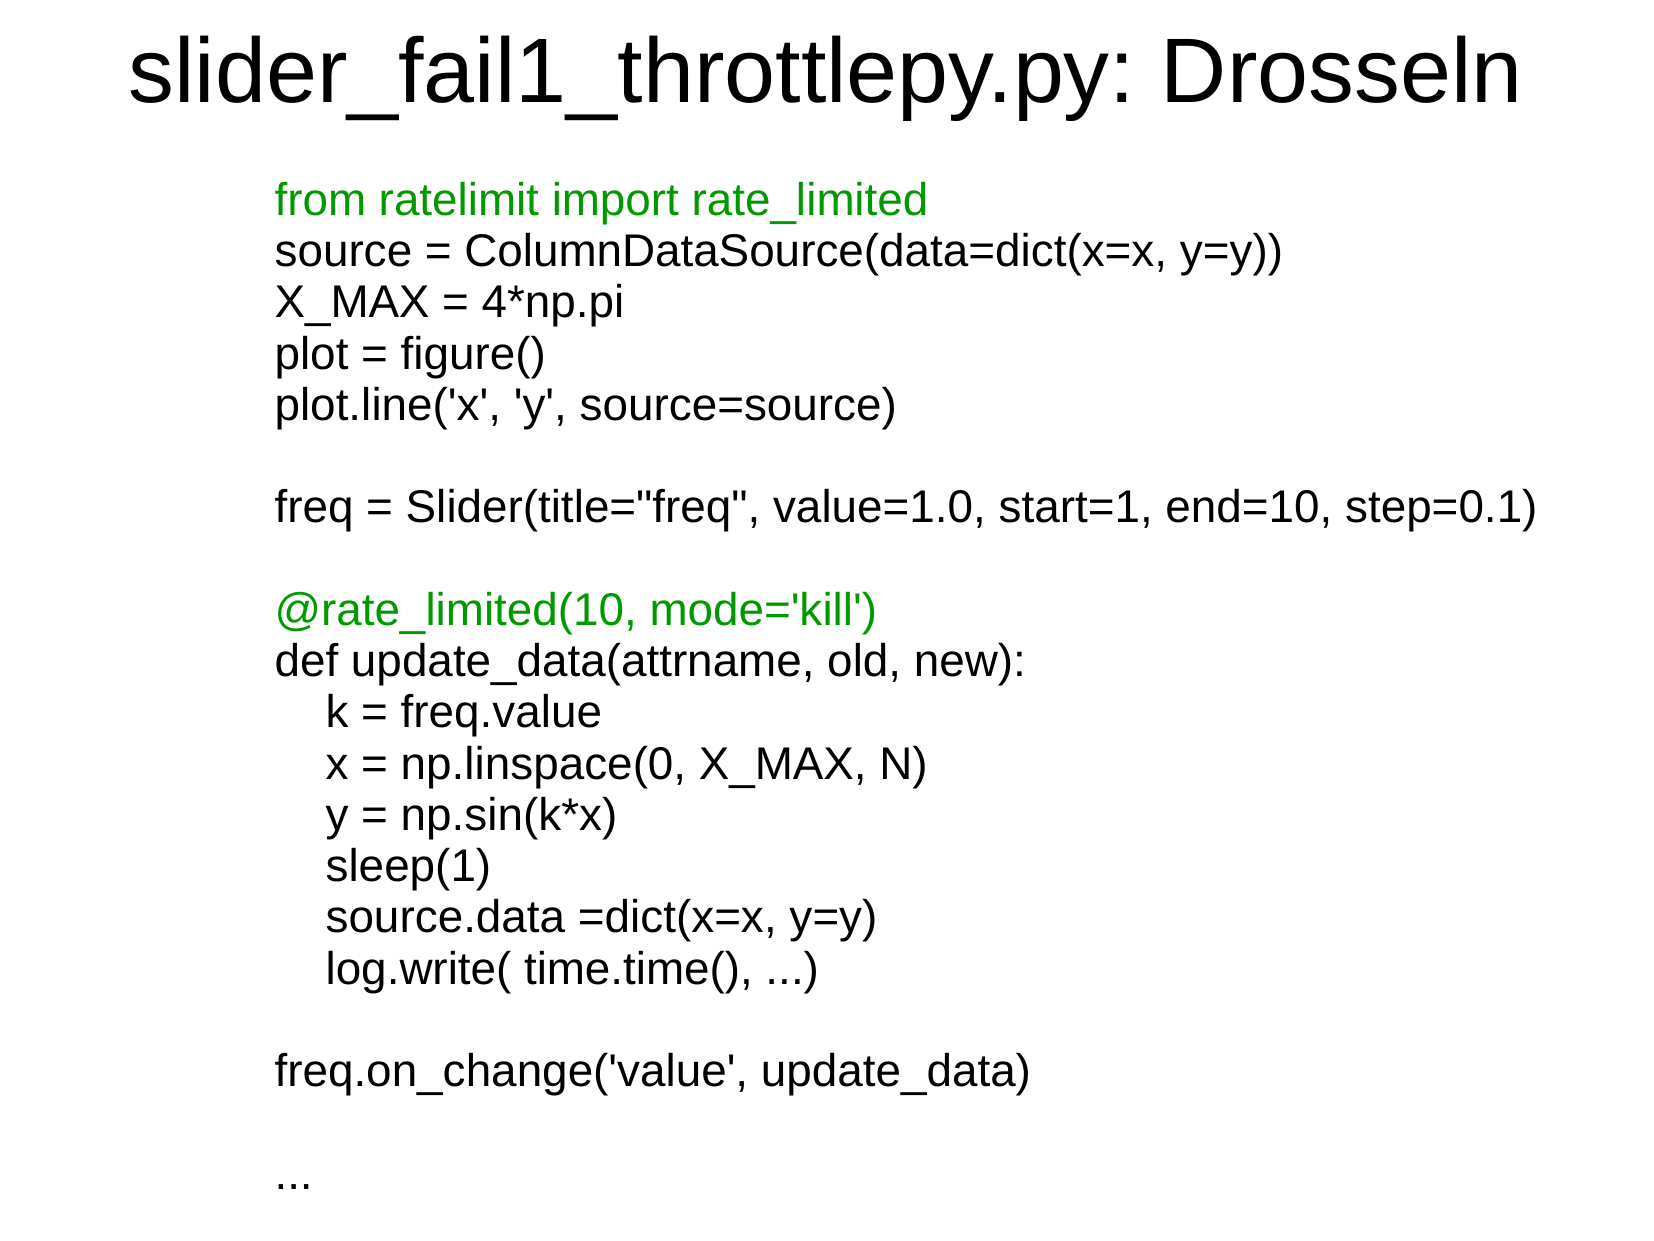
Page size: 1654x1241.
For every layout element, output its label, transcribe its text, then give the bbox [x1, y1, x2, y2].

text_box from ratelimit import rate_limited source = ColumnDataSource(data=dict(x=x, y=y)) X_MAX = 4*np.pi plot = figure() plot.line('x', 'y', source=source) freq = Slider(title="freq", value=1.0, start=1, end=10, step=0.1) @rate_limited(10, mode='kill') def update_data(attrname, old, new): k = freq.value x = np.linspace(0, X_MAX, N) y = np.sin(k*x) sleep(1) source.data =dict(x=x, y=y) log.write( time.time(), ...) freq.on_change('value', update_data) ... [259, 166, 1607, 1241]
title slider_fail1_throttlepy.py: Drosseln [82, 0, 1571, 174]
